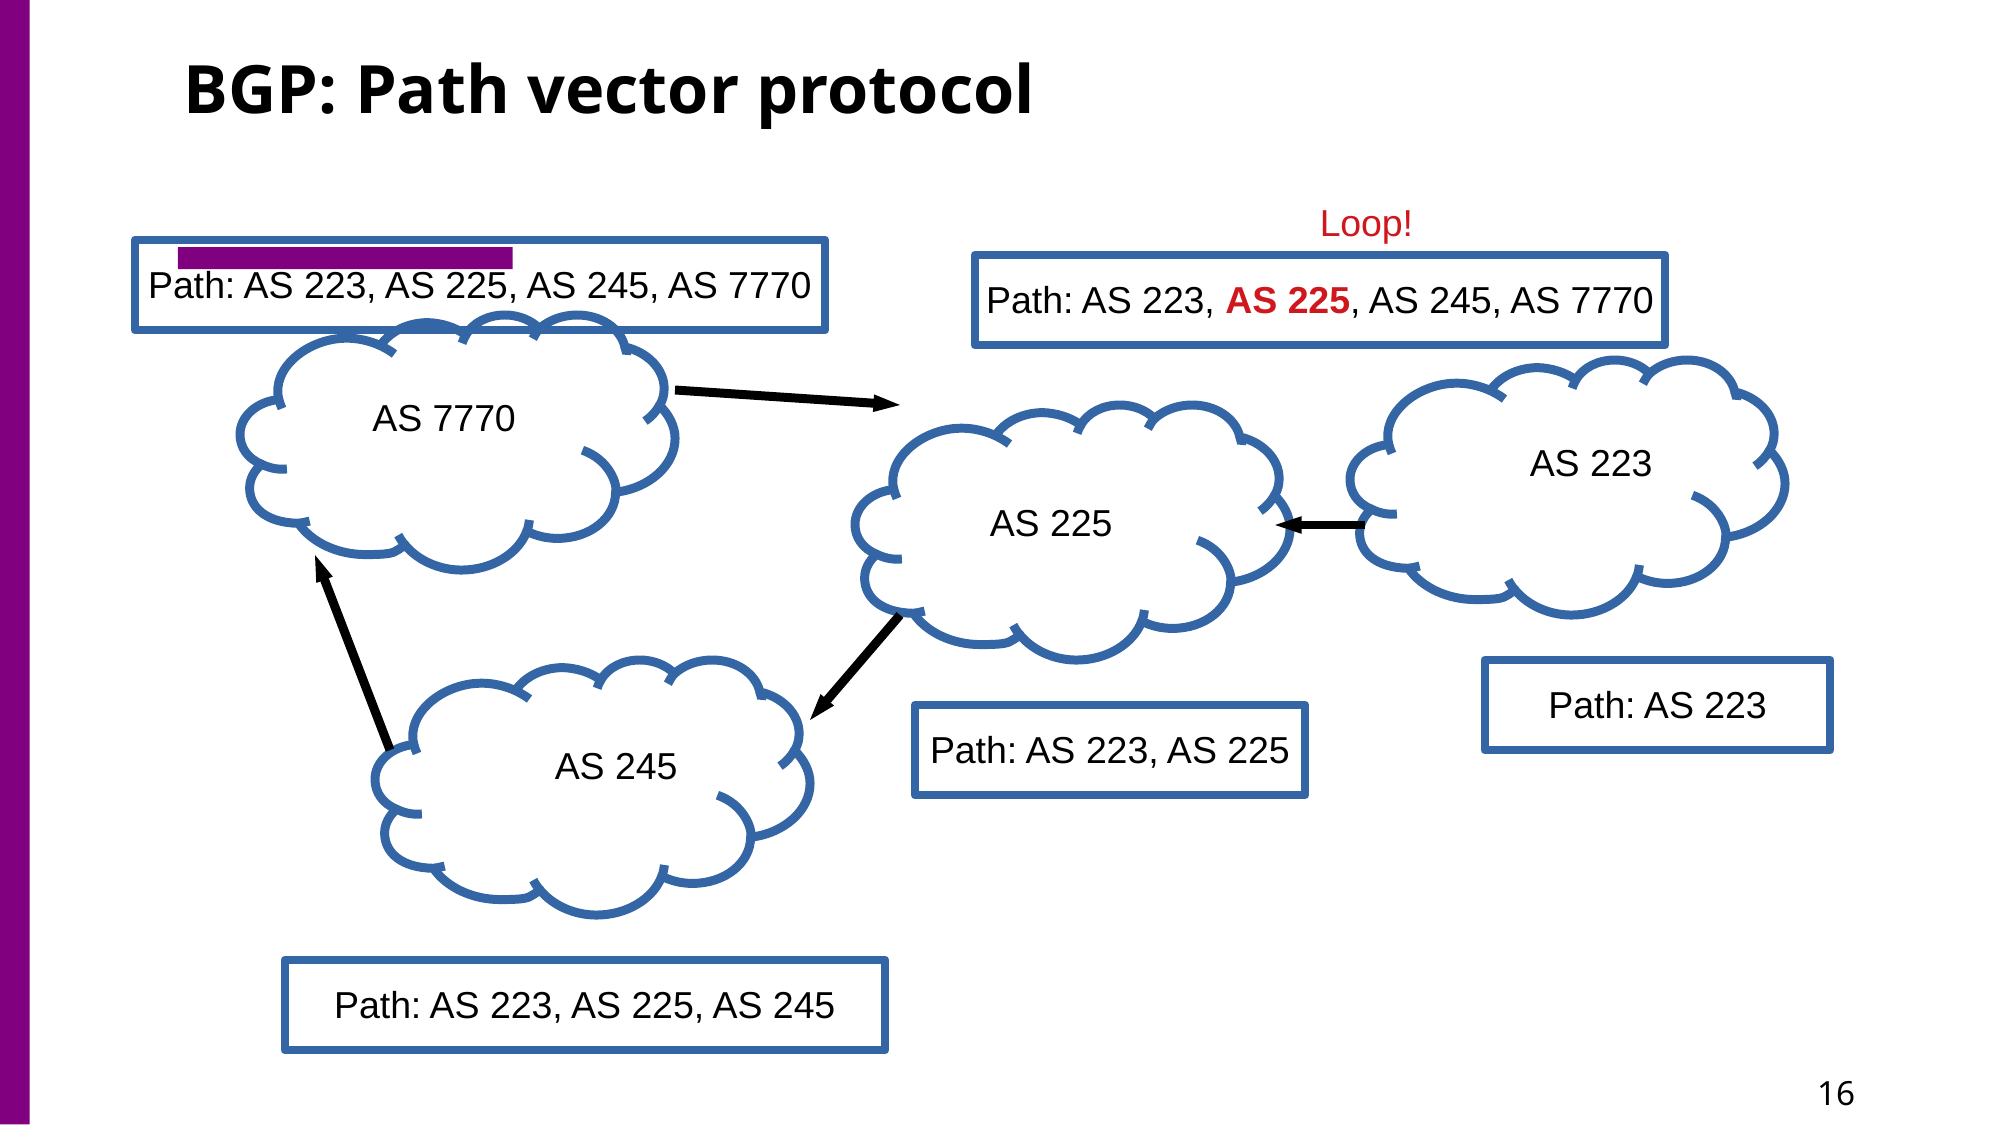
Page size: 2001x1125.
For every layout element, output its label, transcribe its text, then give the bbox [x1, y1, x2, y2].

title BGP: Path vector protocol [133, 0, 1946, 135]
text_box Path: AS 223, AS 225, AS 245, AS 7770 [135, 239, 826, 330]
text_box Loop! [1305, 195, 1429, 252]
text_box Path: AS 223, AS 225, AS 245, AS 7770 [975, 254, 1666, 346]
text_box Path: AS 223 [1485, 660, 1831, 751]
text_box AS 225 [975, 495, 1128, 552]
text_box AS 223 [1515, 435, 1668, 492]
text_box AS 7770 [357, 389, 531, 447]
text_box Path: AS 223, AS 225 [915, 705, 1306, 796]
text_box Path: AS 223, AS 225, AS 245 [285, 960, 886, 1051]
text_box AS 245 [540, 738, 693, 796]
